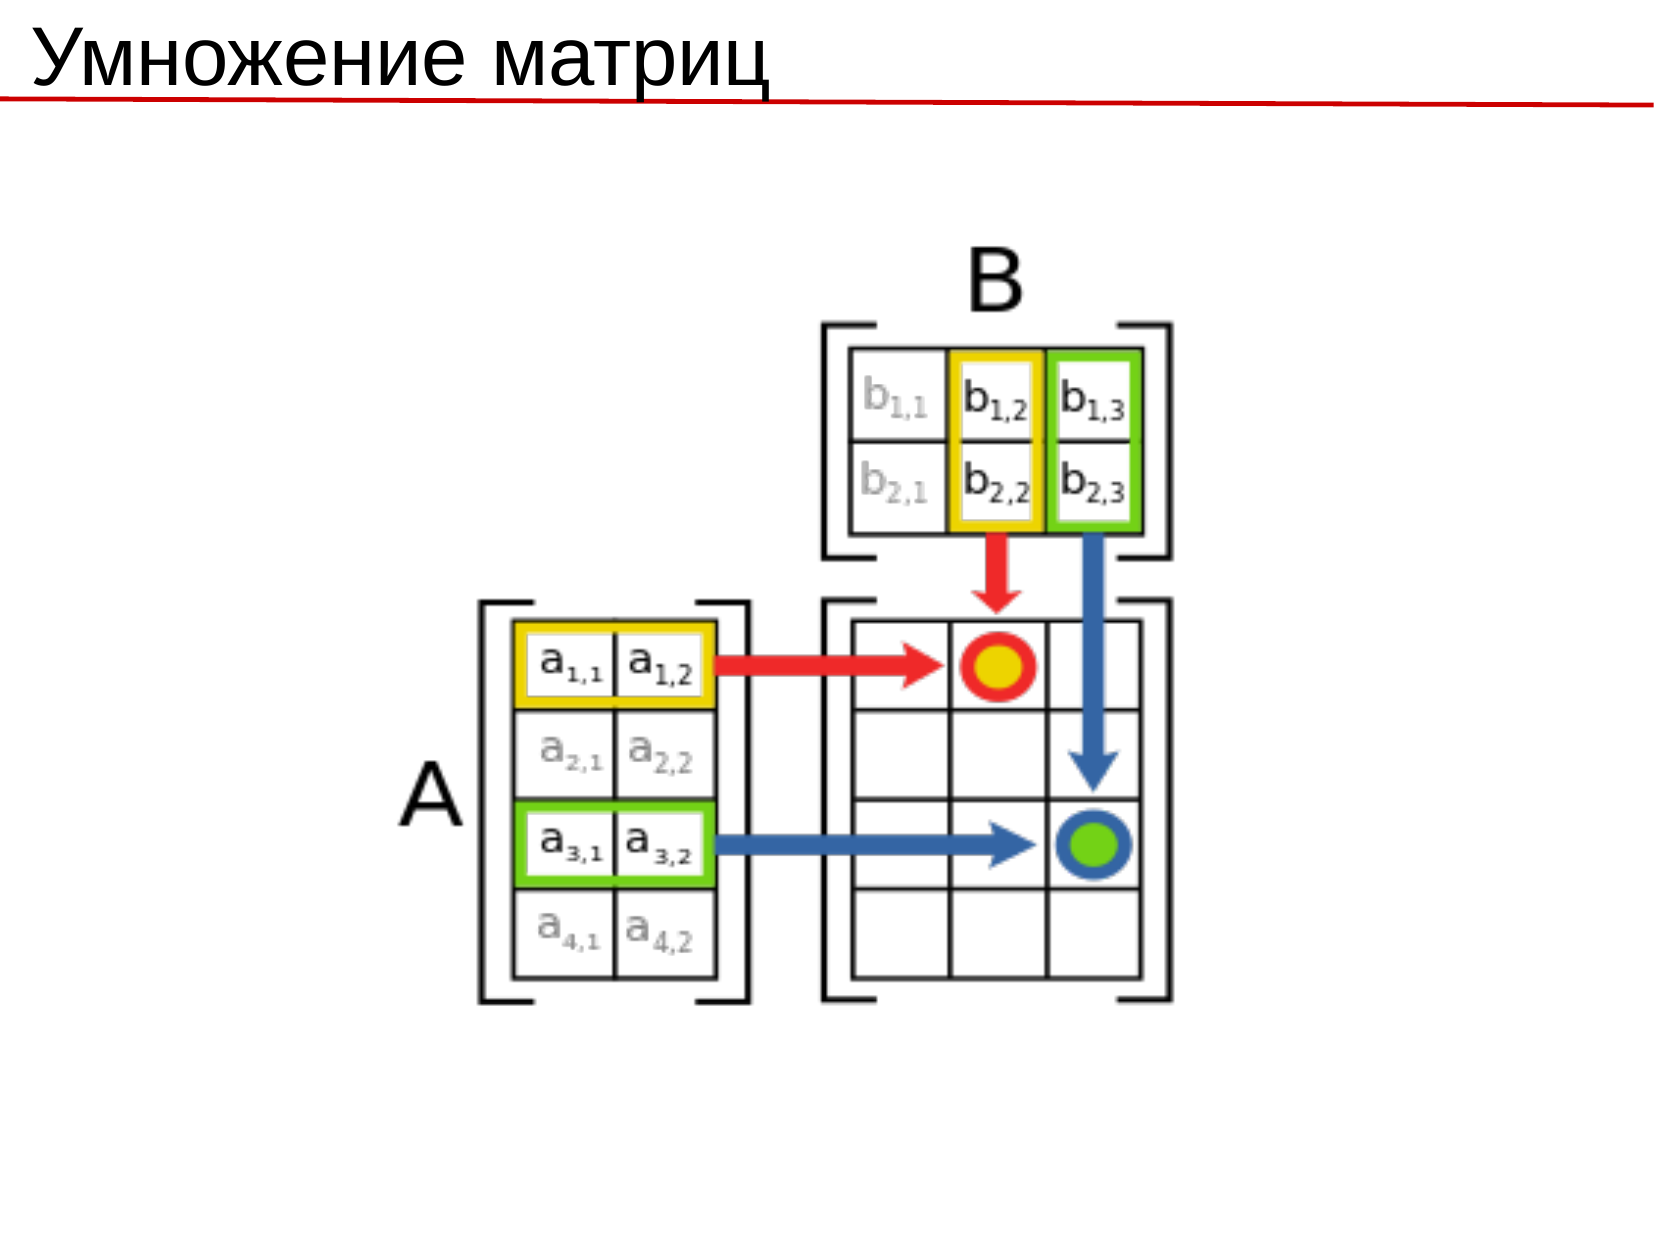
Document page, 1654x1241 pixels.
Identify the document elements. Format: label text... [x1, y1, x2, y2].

title Умножение матриц [30, 9, 1336, 106]
picture [390, 242, 1310, 1051]
